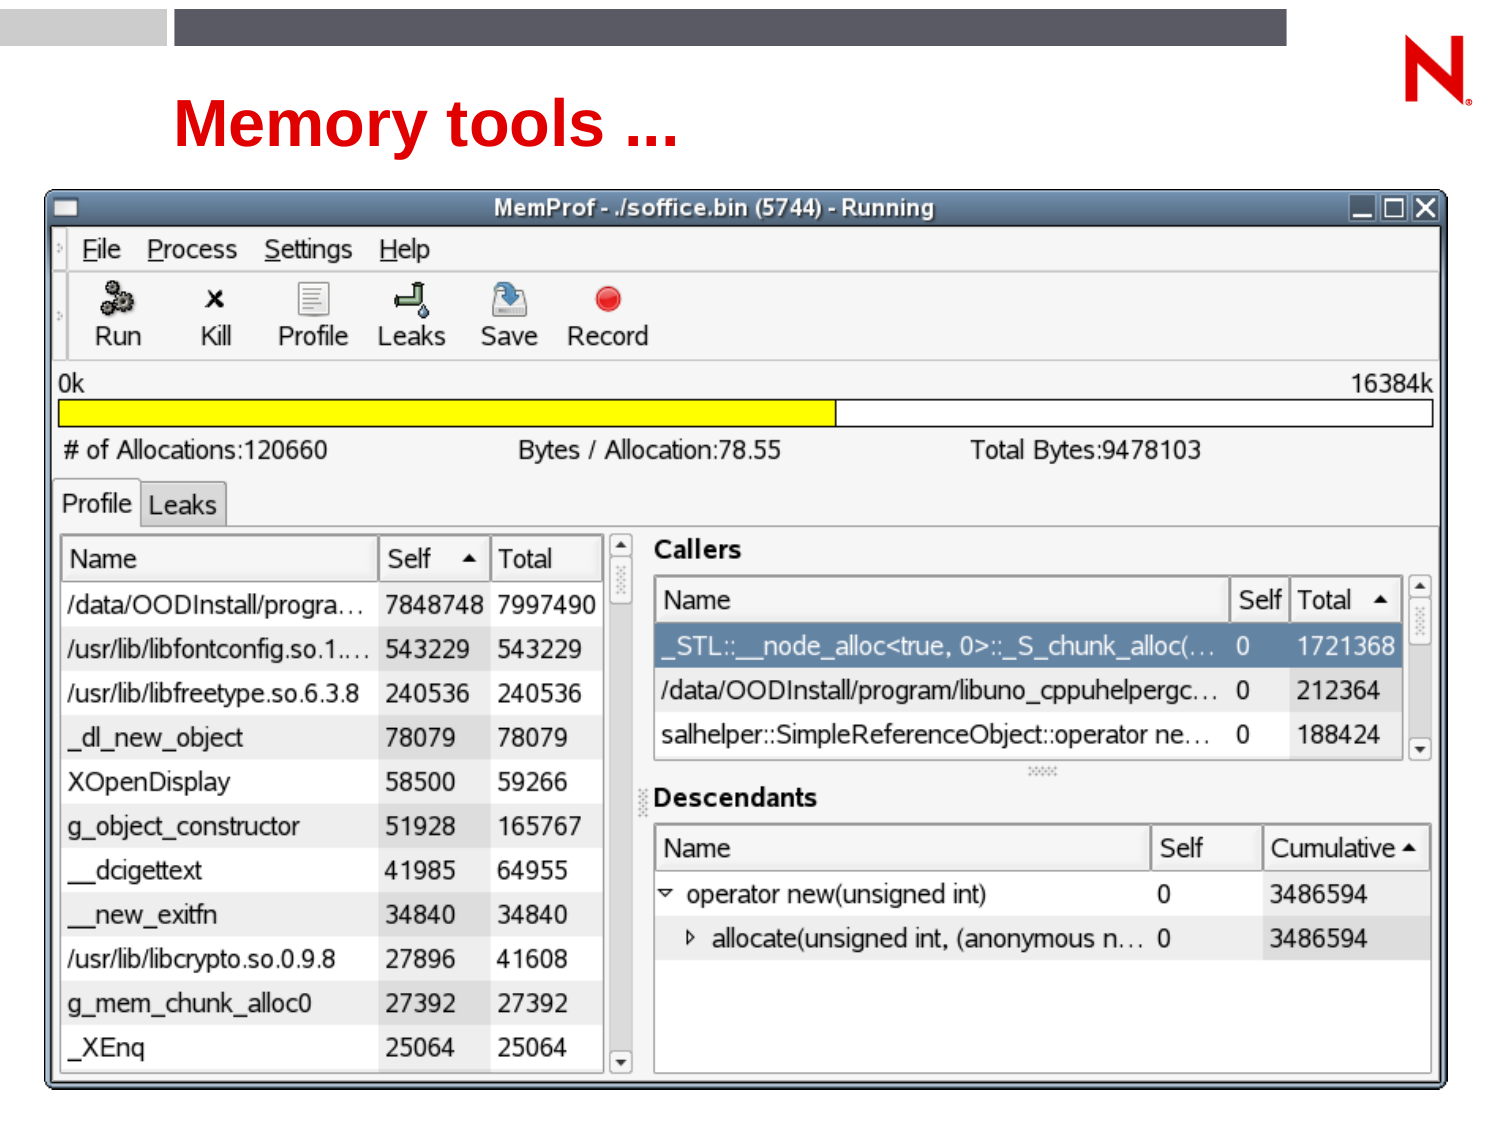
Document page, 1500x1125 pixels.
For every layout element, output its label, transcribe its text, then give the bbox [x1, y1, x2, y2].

title Memory tools ... [173, 41, 1395, 189]
picture [44, 189, 1448, 1090]
picture [1403, 32, 1473, 107]
